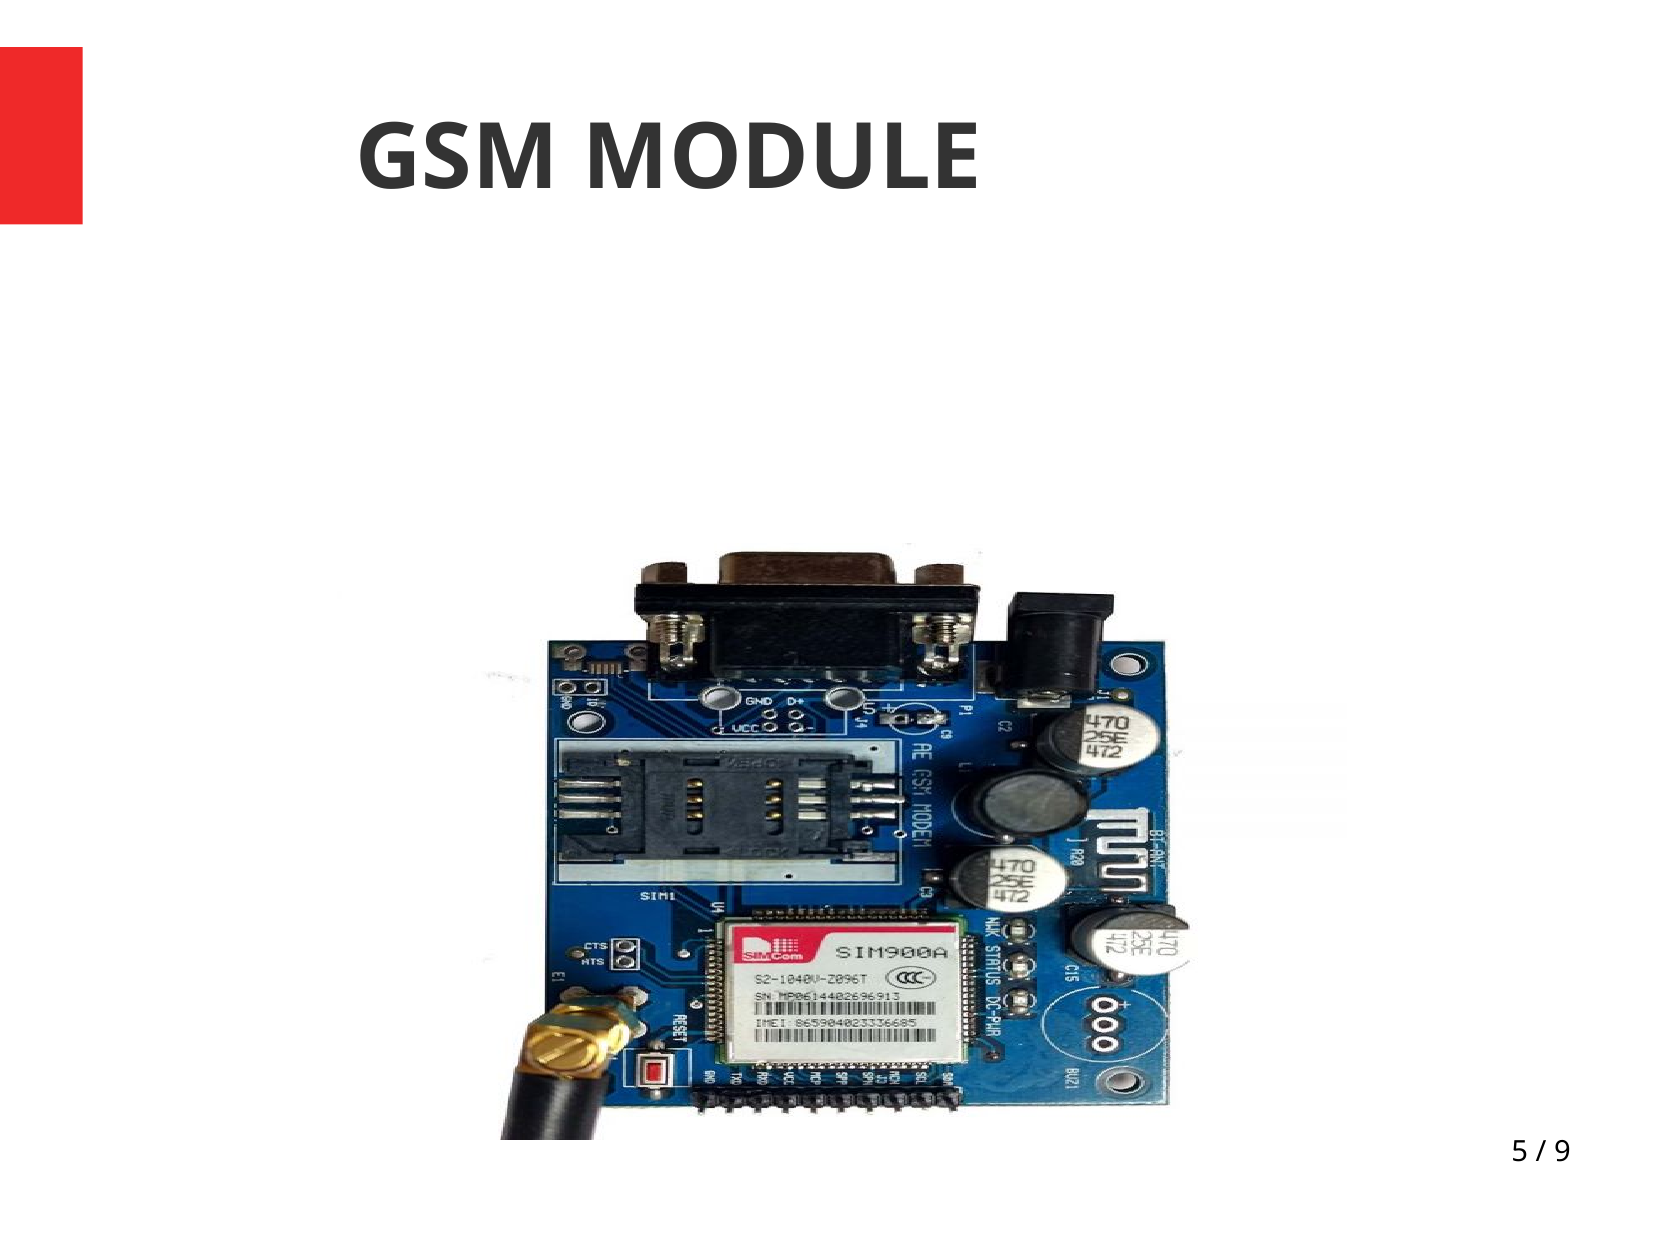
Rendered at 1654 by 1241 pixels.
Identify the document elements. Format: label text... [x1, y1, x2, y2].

title GSM MODULE [118, 49, 1571, 257]
picture [337, 543, 1347, 1140]
